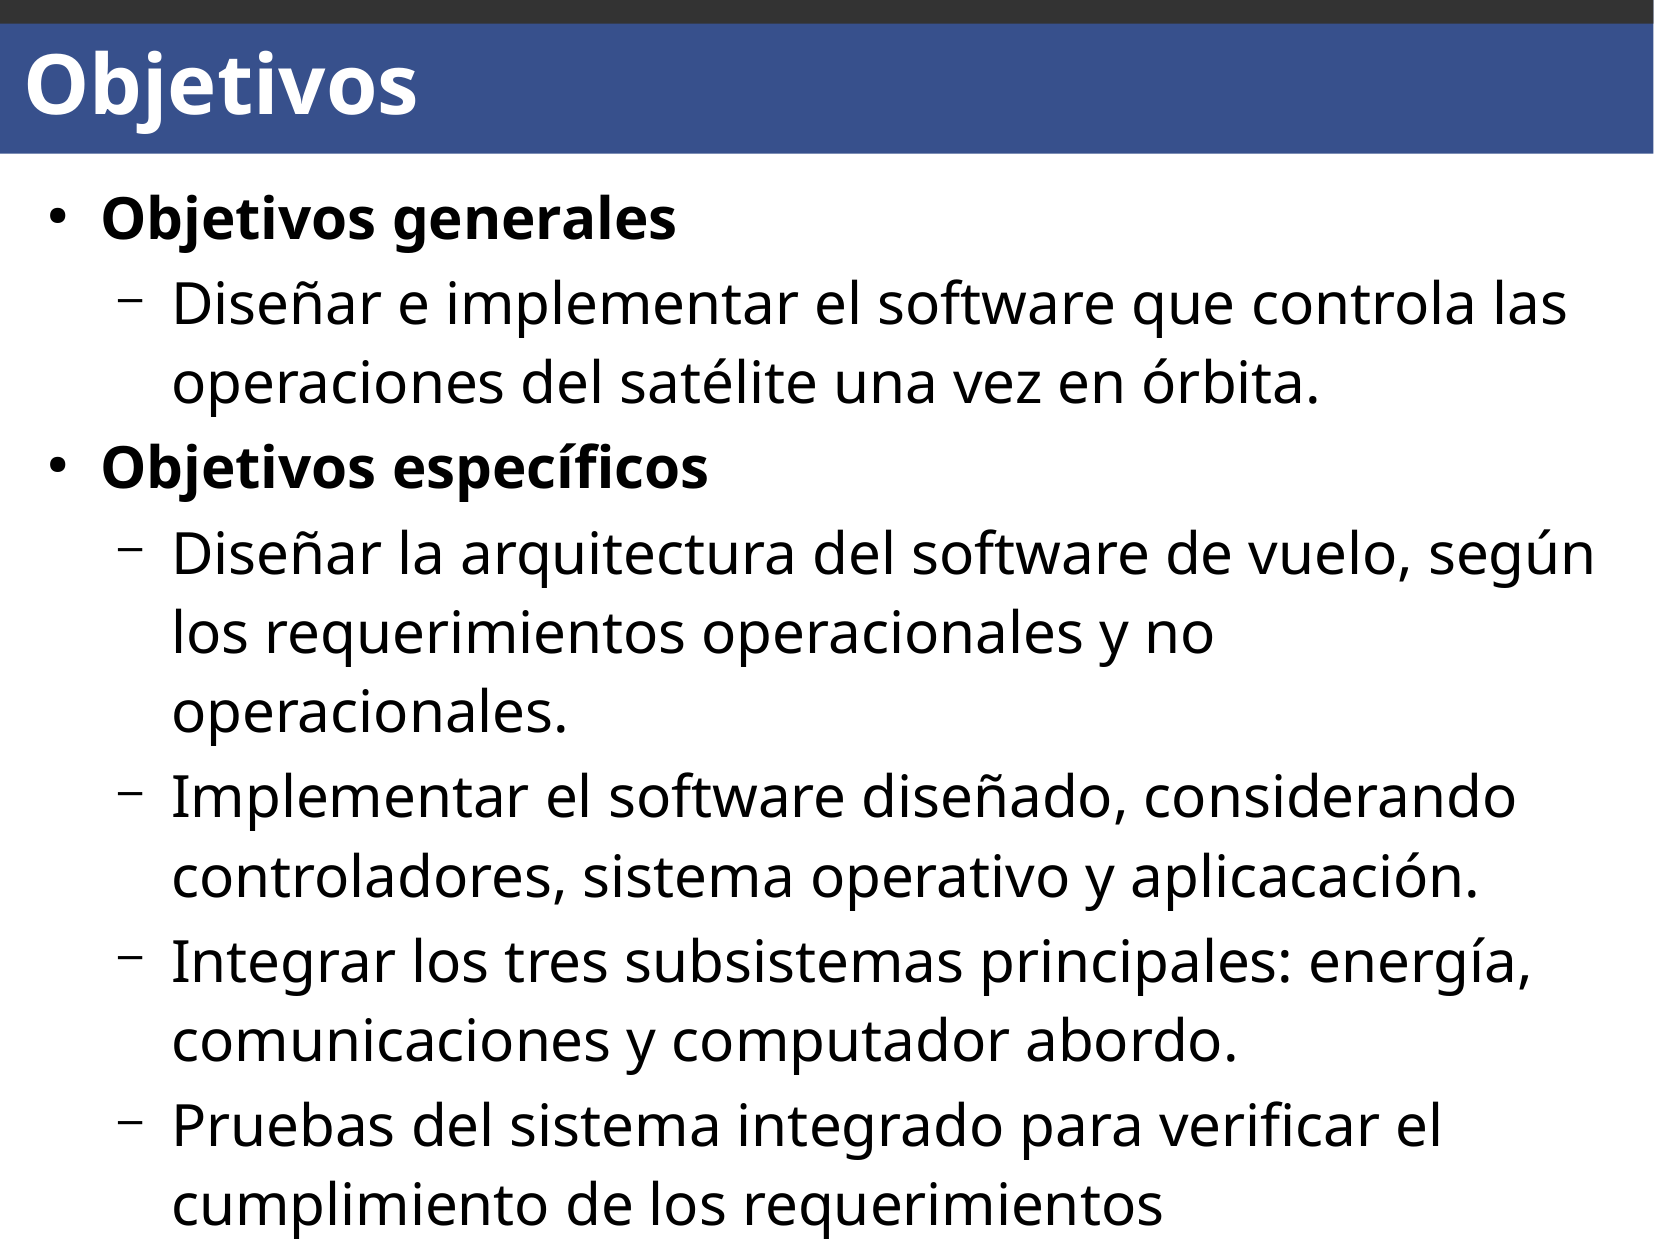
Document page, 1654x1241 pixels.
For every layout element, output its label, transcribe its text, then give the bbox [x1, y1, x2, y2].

list Objetivos generales Diseñar e implementar el software que controla las operaciones del satélite una vez en órbita. Objetivos específicos Diseñar la arquitectura del software de vuelo, según los requerimientos operacionales y no operacionales. Implementar el software diseñado, considerando controladores, sistema operativo y aplicacación. Integrar los tres subsistemas principales: energía, comunicaciones y computador abordo. Pruebas del sistema integrado para verificar el cumplimiento de los requerimientos [29, 177, 1625, 367]
title Objetivos [23, 17, 1630, 148]
